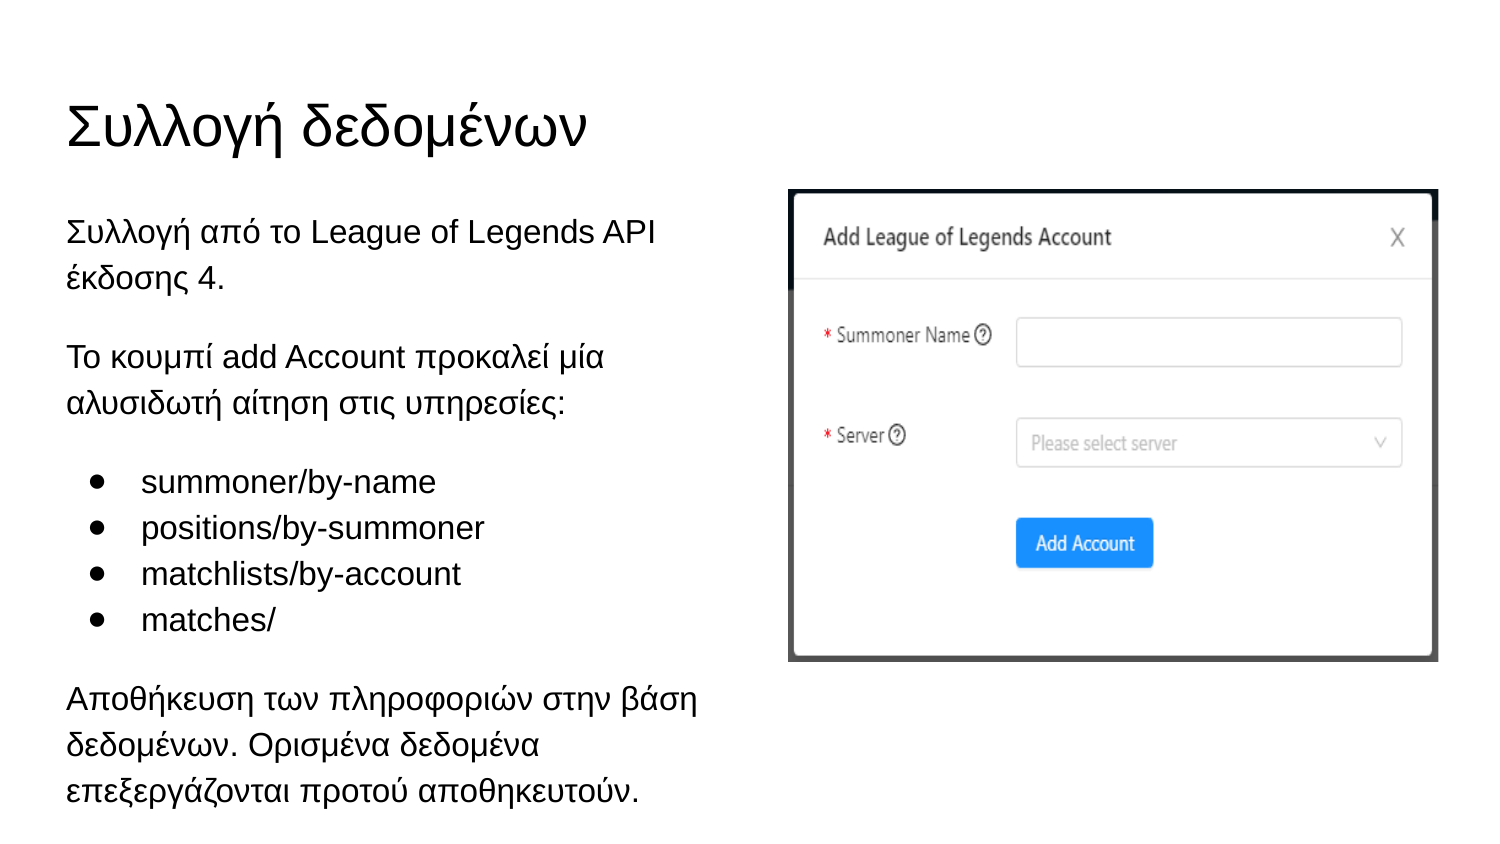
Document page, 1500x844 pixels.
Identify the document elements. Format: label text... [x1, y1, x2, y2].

list Συλλογή από το League of Legends API έκδοσης 4. Το κουμπί add Account προκαλεί μία αλυσιδωτή αίτηση στις υπηρεσίες: summoner/by-name positions/by-summoner matchlists/by-account matches/ Αποθήκευση των πληροφοριών στην βάση δεδομένων. Ορισμένα δεδομένα επεξεργάζονται προτού αποθηκευτούν. [51, 189, 776, 802]
picture [788, 189, 1439, 662]
title Συλλογή δεδομένων [51, 72, 1449, 167]
